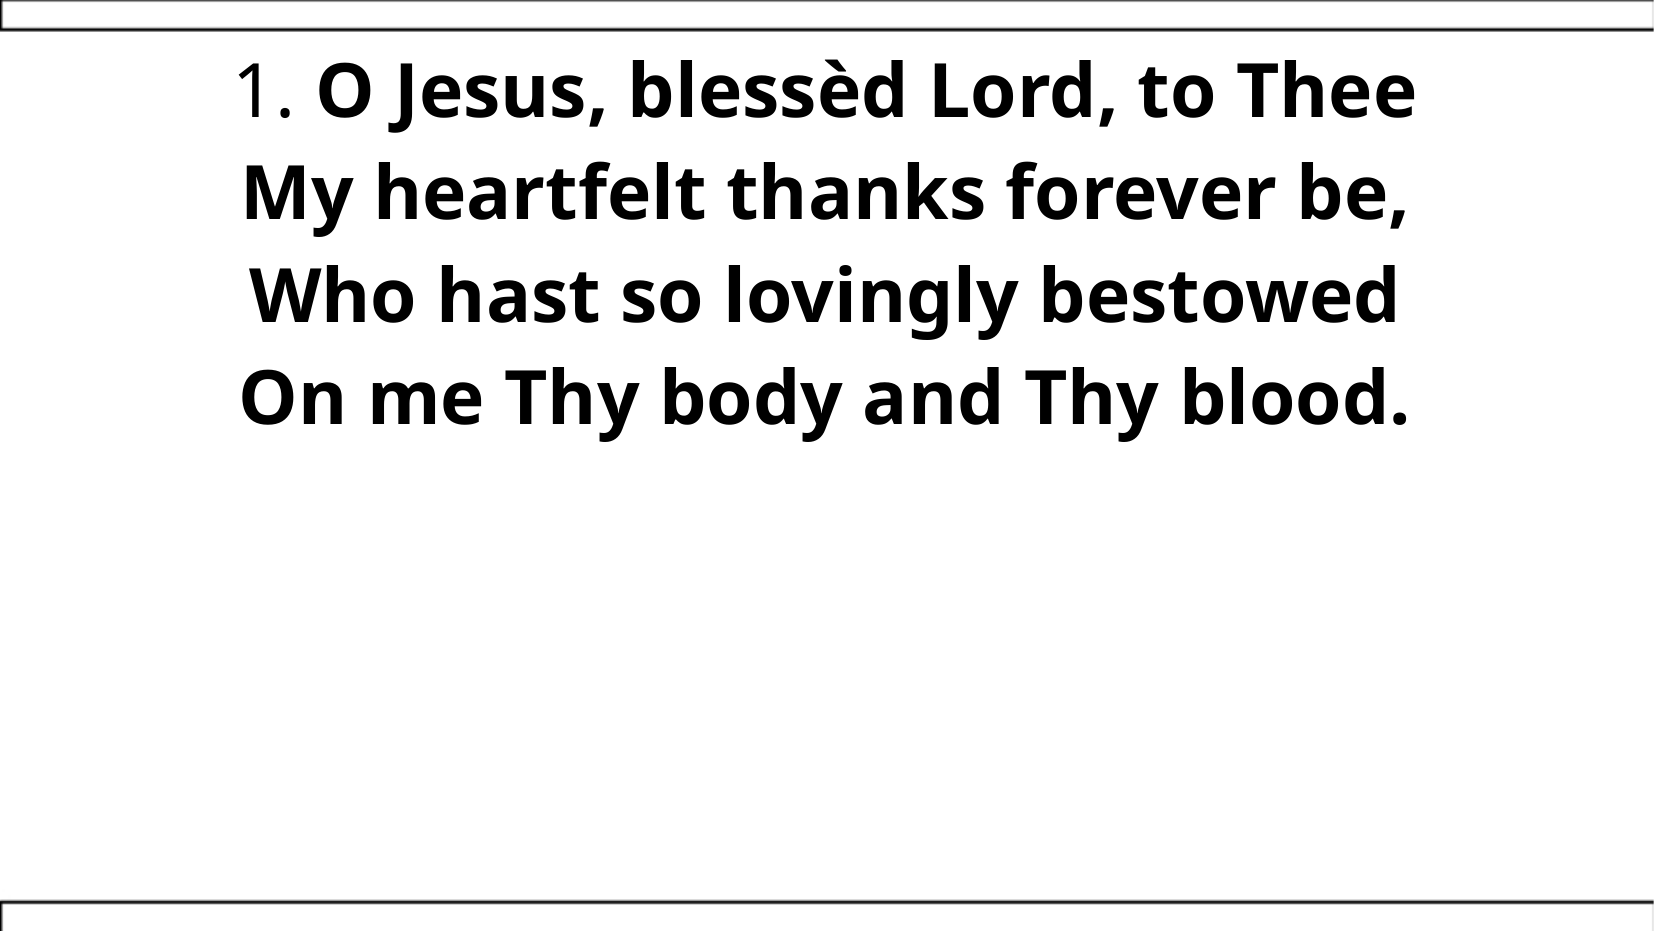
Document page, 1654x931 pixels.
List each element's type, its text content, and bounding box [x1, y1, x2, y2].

picture [0, 0, 1654, 931]
text_box 1. O Jesus, blessèd Lord, to Thee My heartfelt thanks forever be, Who hast so lovingly bestowed On me Thy body and Thy blood. [91, 30, 1561, 445]
